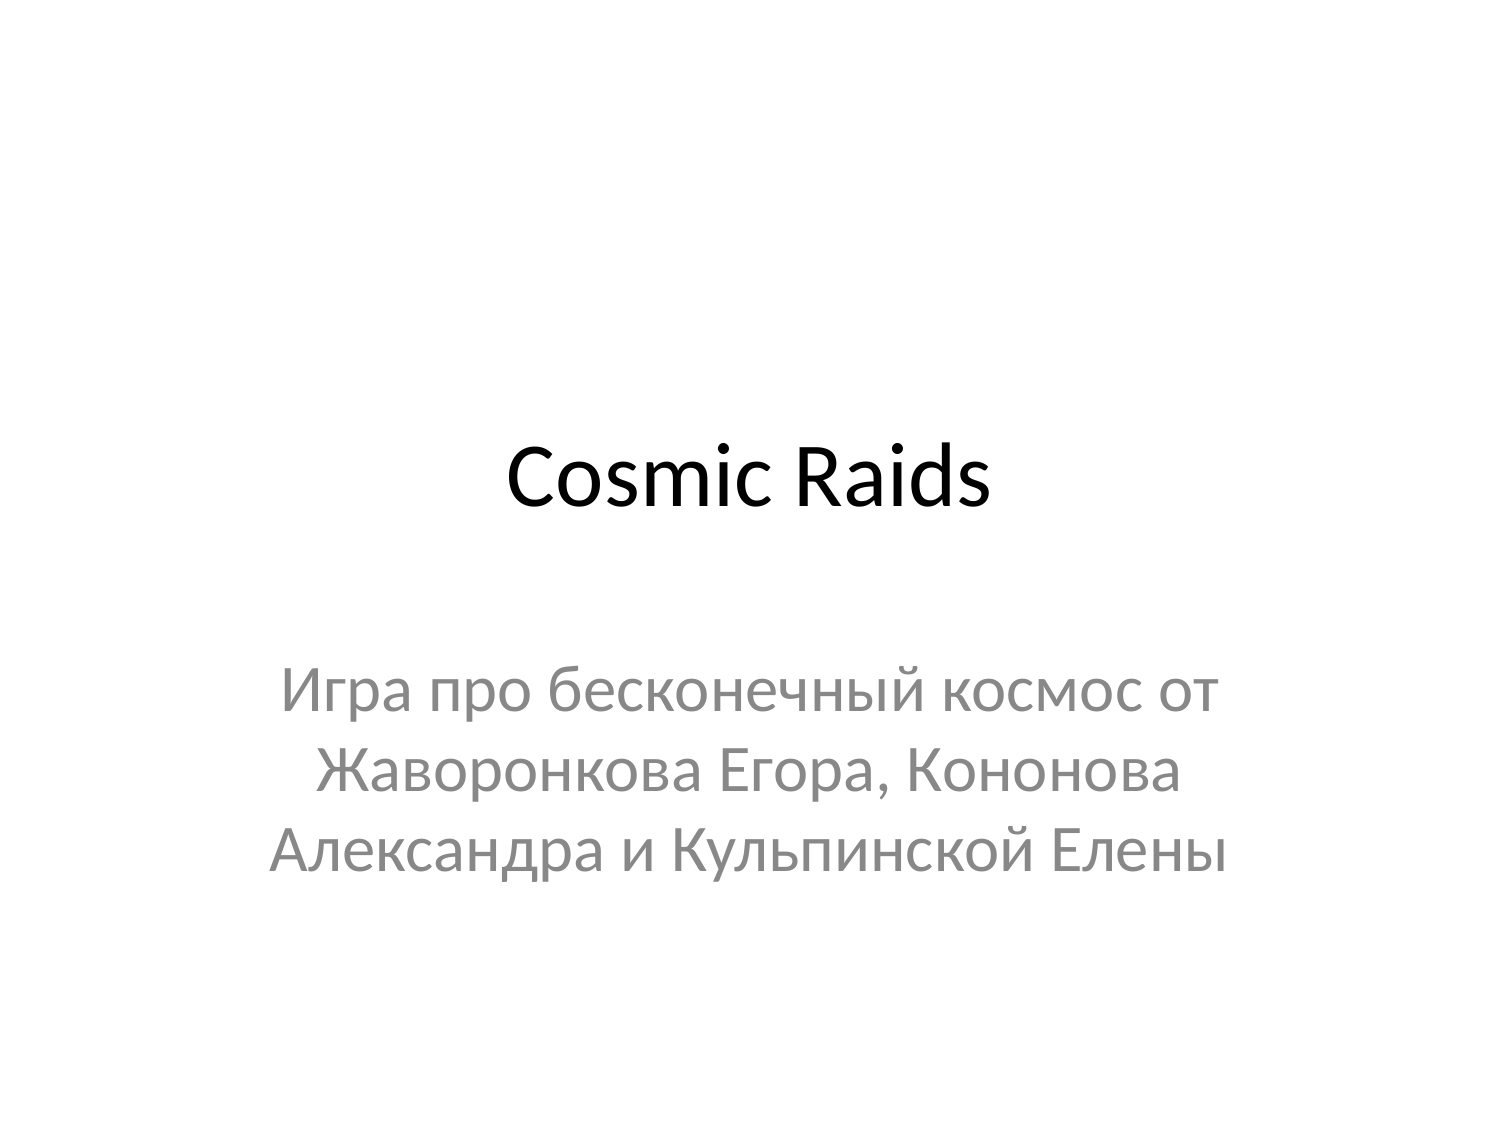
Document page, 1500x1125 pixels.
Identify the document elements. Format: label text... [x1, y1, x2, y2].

subtitle Игра про бесконечный космос от Жаворонкова Егора, Кононова Александра и Кульпинской Елены [225, 637, 1275, 925]
title Cosmic Raids [112, 349, 1388, 591]
